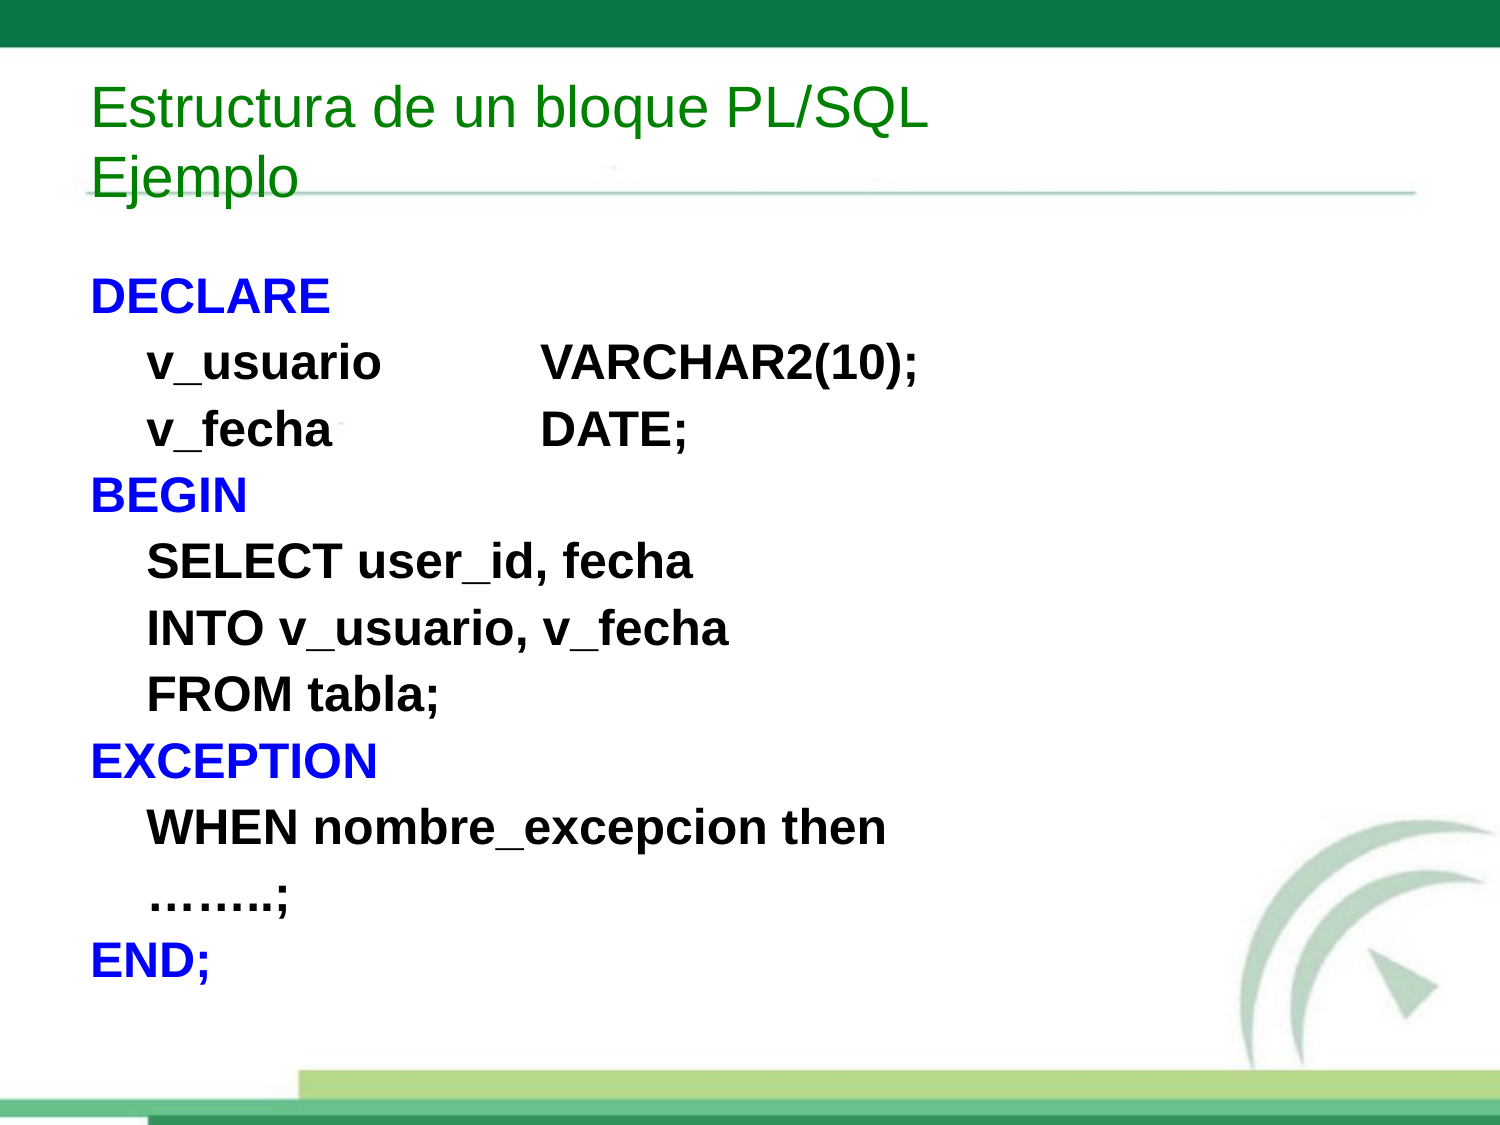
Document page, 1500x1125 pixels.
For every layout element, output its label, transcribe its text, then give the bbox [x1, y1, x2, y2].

title Estructura de un bloque PL/SQL Ejemplo [75, 44, 1426, 233]
picture [0, 0, 1500, 1125]
list DECLARE v_usuario VARCHAR2(10); v_fecha DATE; BEGIN SELECT user_id, fecha INTO v_usuario, v_fecha FROM tabla; EXCEPTION WHEN nombre_excepcion then ……..; END; [75, 262, 1426, 1006]
